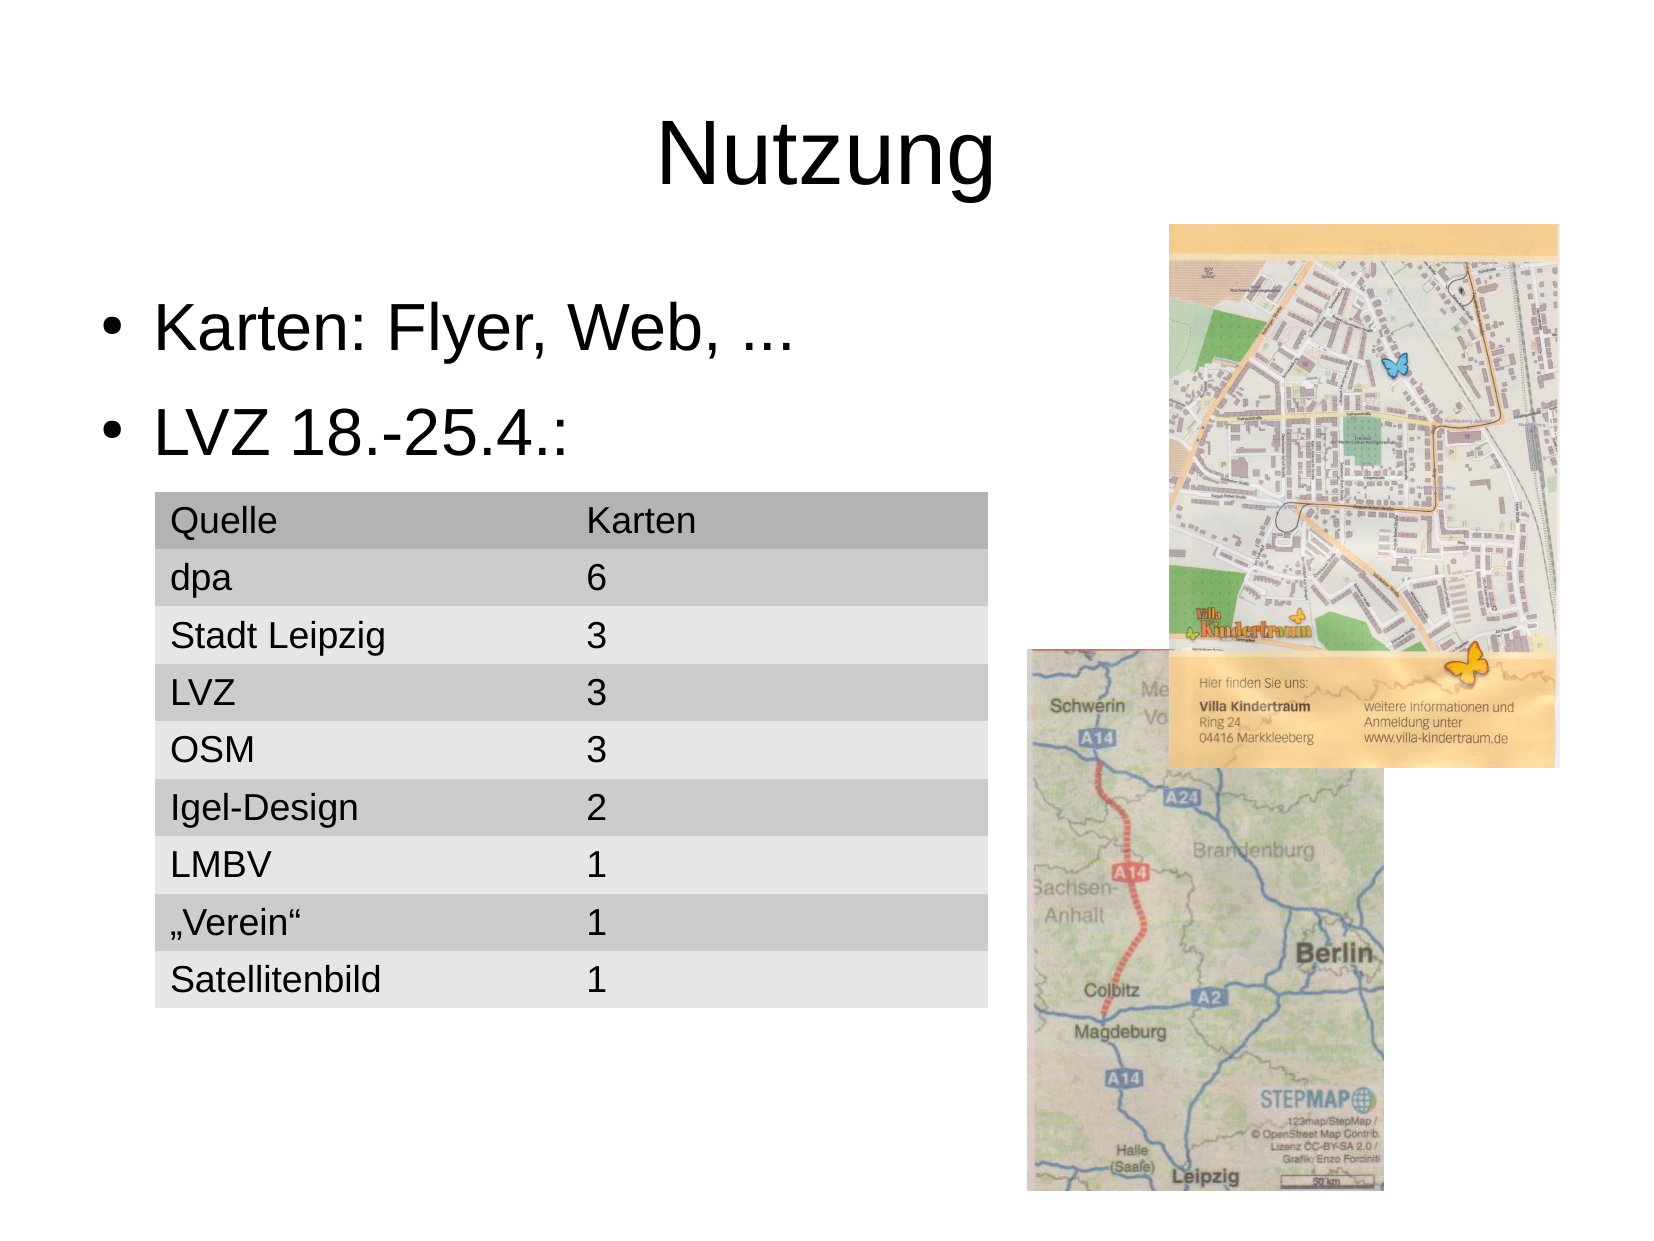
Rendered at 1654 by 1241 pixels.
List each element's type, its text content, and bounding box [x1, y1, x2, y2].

table_cell Igel-Design [155, 779, 572, 836]
table_cell 3 [572, 721, 988, 779]
table_cell 1 [572, 836, 988, 894]
table_cell 6 [572, 549, 988, 606]
table_cell LVZ [155, 664, 572, 721]
table_cell „Verein“ [155, 894, 572, 951]
table_cell 1 [572, 951, 988, 1008]
table_cell 1 [572, 894, 988, 951]
title Nutzung [82, 49, 1571, 257]
table_cell Stadt Leipzig [155, 606, 572, 664]
table_header Quelle [155, 492, 572, 549]
table_cell dpa [155, 549, 572, 606]
list Karten: Flyer, Web, ... LVZ 18.-25.4.: [82, 290, 1169, 497]
table_header Karten [572, 492, 988, 549]
table_cell 3 [572, 606, 988, 664]
table_cell 3 [572, 664, 988, 721]
table_cell LMBV [155, 836, 572, 894]
table_cell OSM [155, 721, 572, 779]
table_cell 2 [572, 779, 988, 836]
table_cell Satellitenbild [155, 951, 572, 1008]
picture [1027, 224, 1560, 1191]
